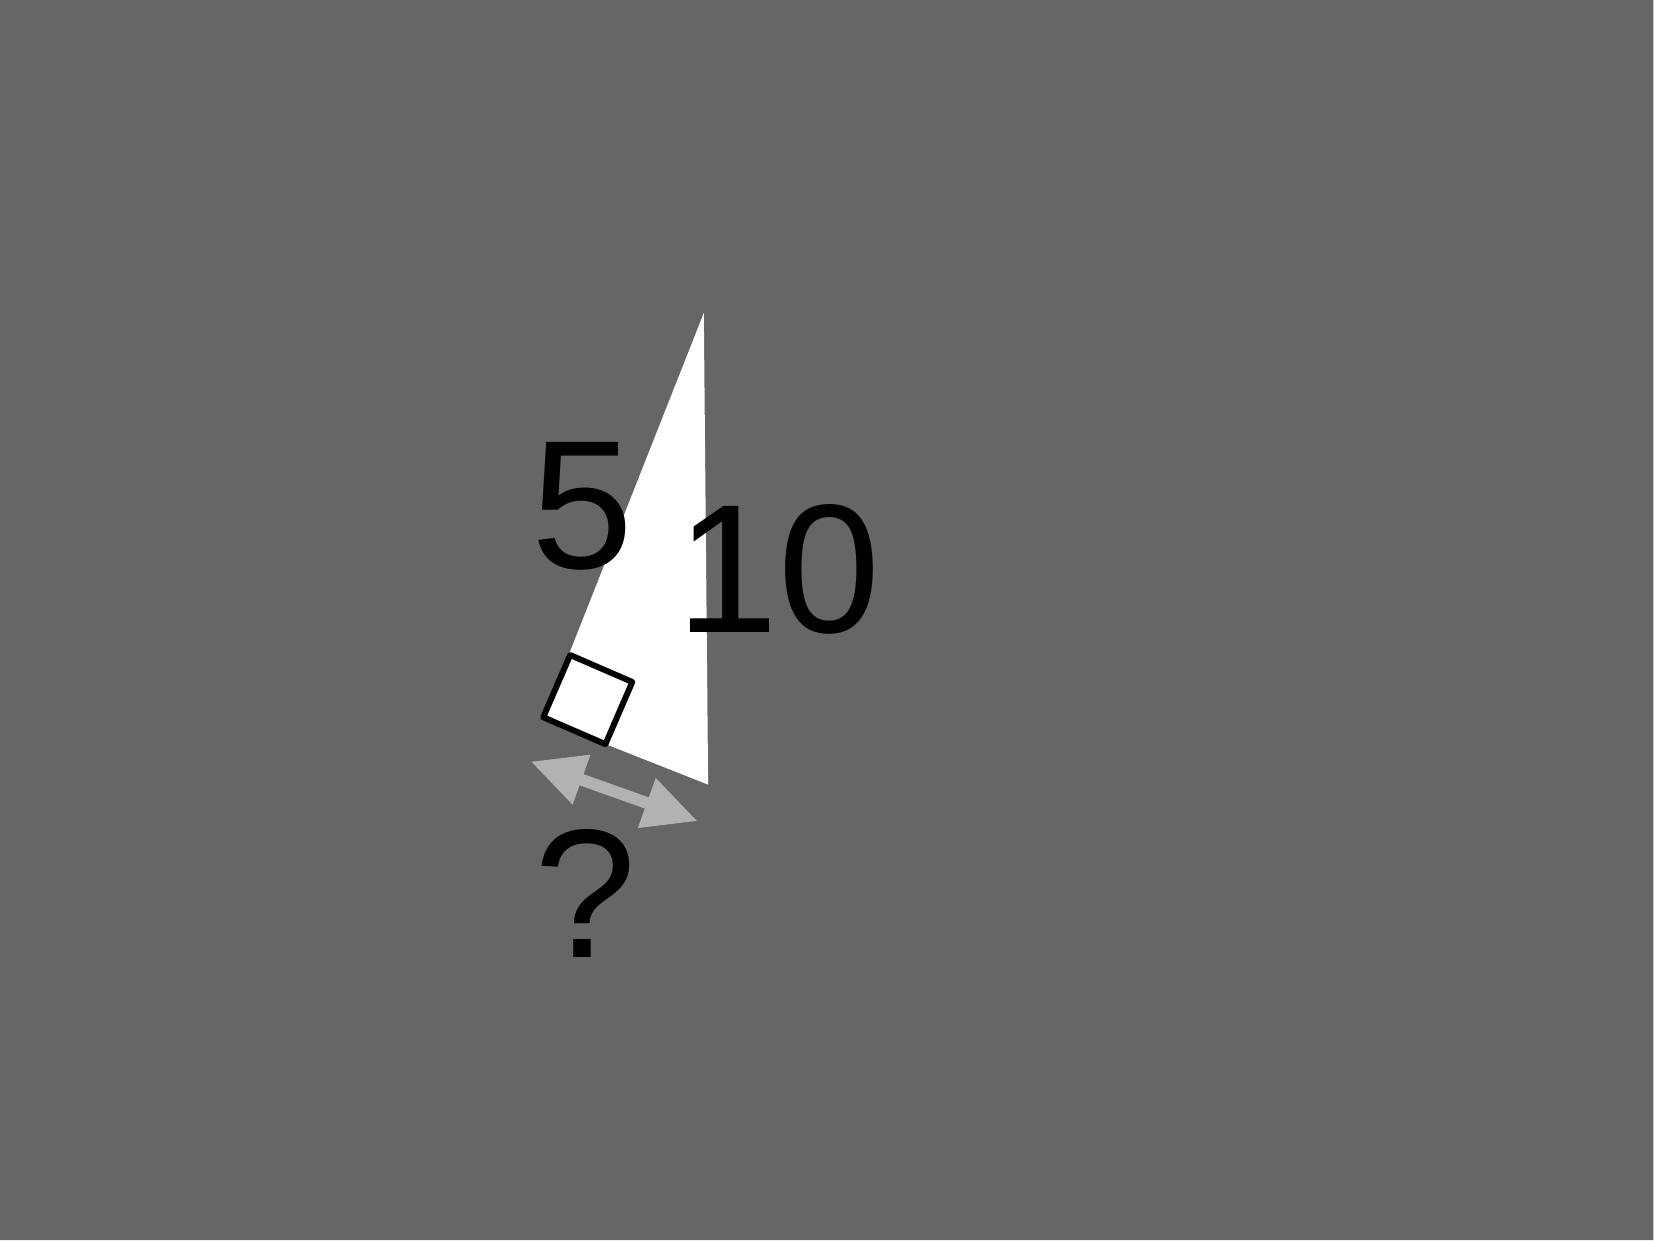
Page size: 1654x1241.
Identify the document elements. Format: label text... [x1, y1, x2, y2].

text_box 5 [517, 395, 662, 616]
text_box [0, 0, 1654, 1241]
text_box ? [519, 784, 650, 1005]
text_box 10 [661, 459, 922, 680]
